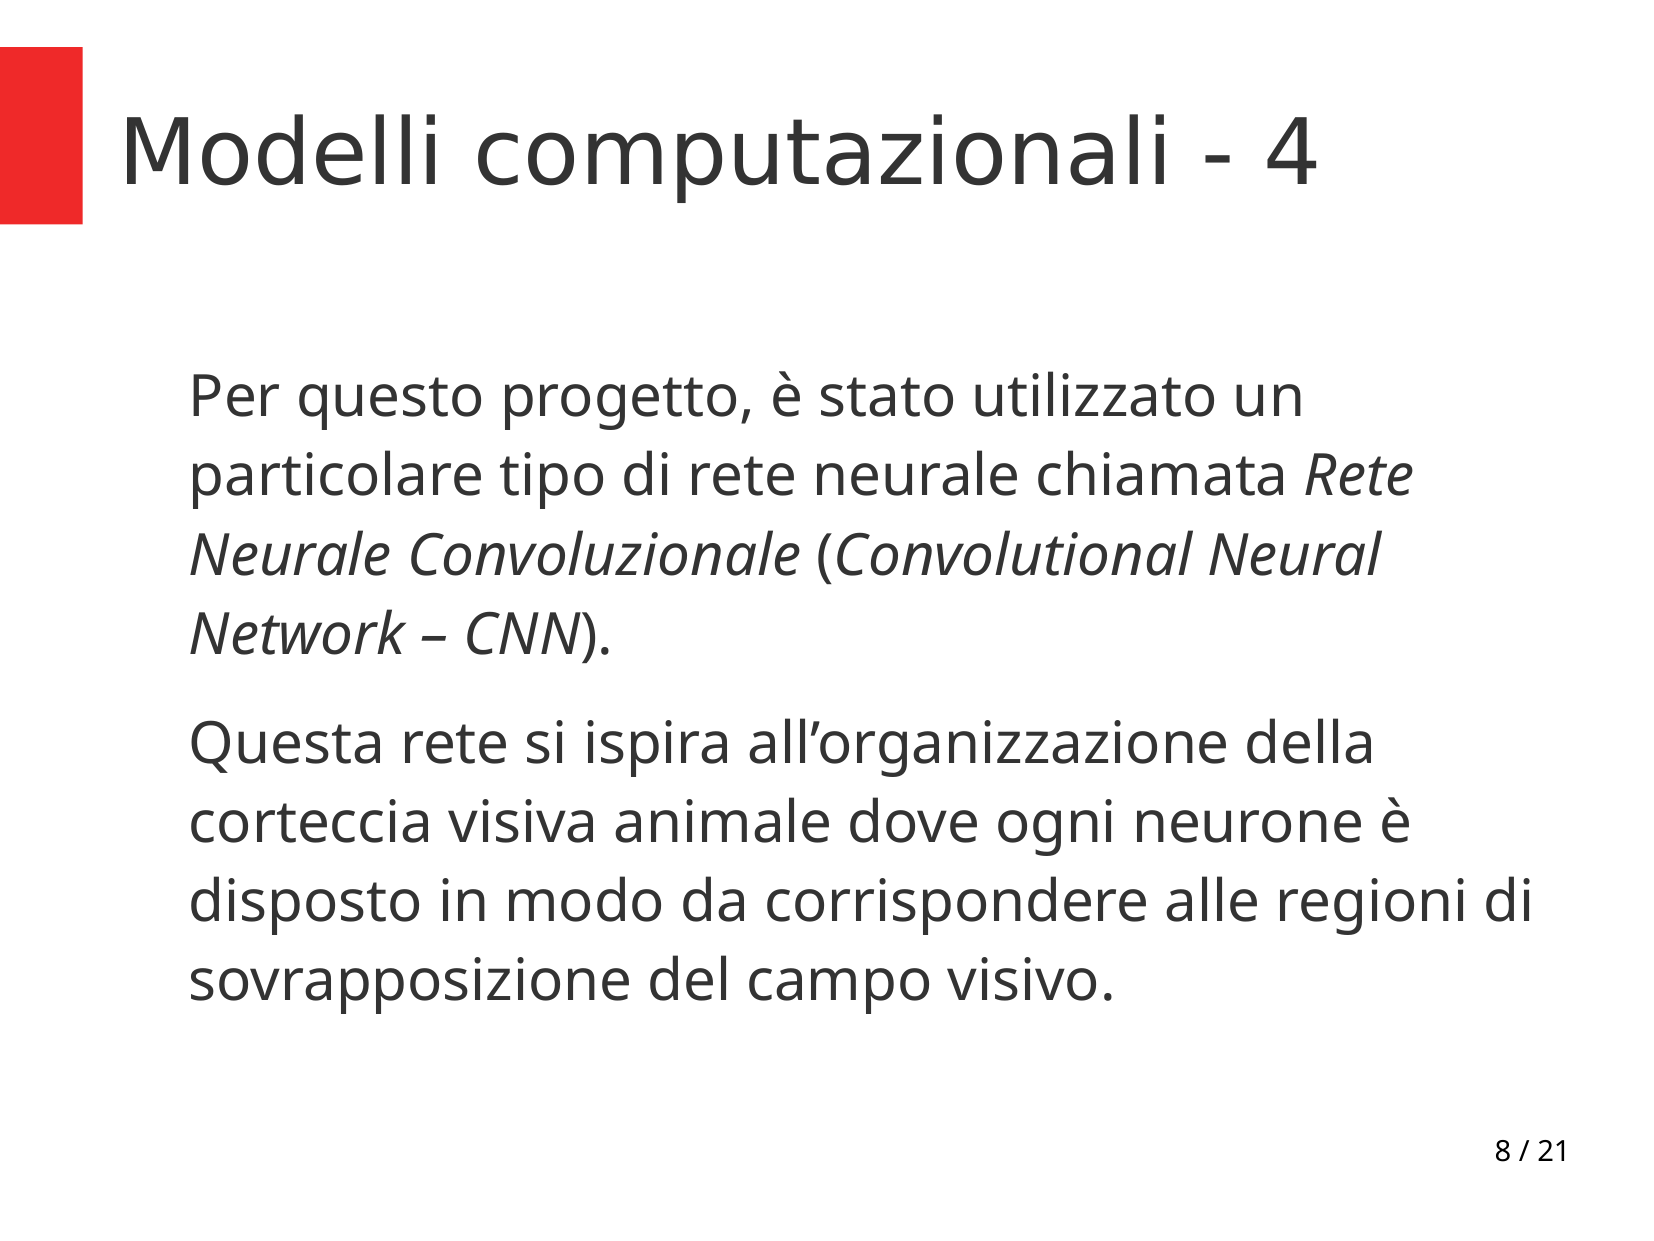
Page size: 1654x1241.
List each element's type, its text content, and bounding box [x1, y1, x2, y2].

title Modelli computazionali - 4 [118, 49, 1571, 257]
list Per questo progetto, è stato utilizzato un particolare tipo di rete neurale chiamata Rete Neurale Convoluzionale (Convolutional Neural Network – CNN). Questa rete si ispira all’organizzazione della corteccia visiva animale dove ogni neurone è disposto in modo da corrispondere alle regioni di sovrapposizione del campo visivo. [118, 354, 1536, 1074]
